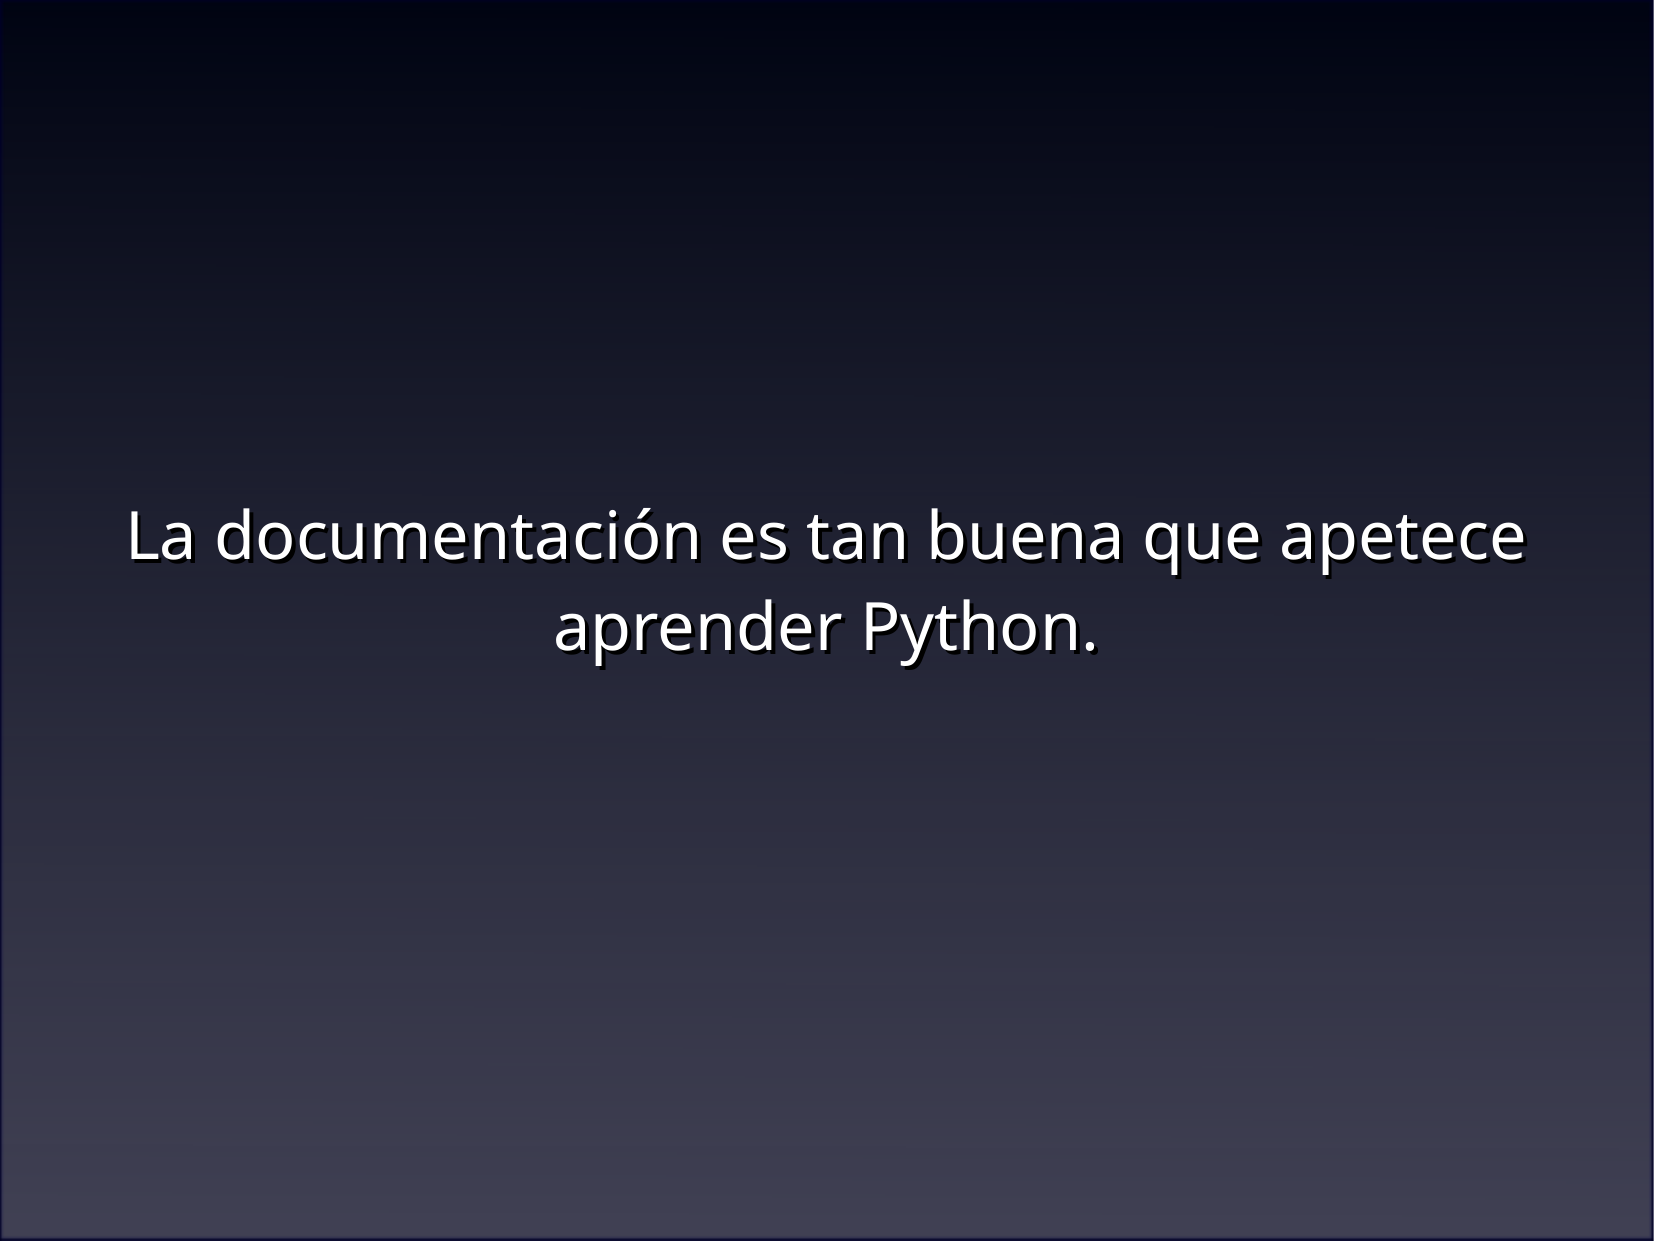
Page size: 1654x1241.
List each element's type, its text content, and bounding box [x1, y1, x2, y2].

subtitle La documentación es tan buena que apetece aprender Python. [82, 56, 1571, 1102]
picture [0, 0, 1654, 1241]
